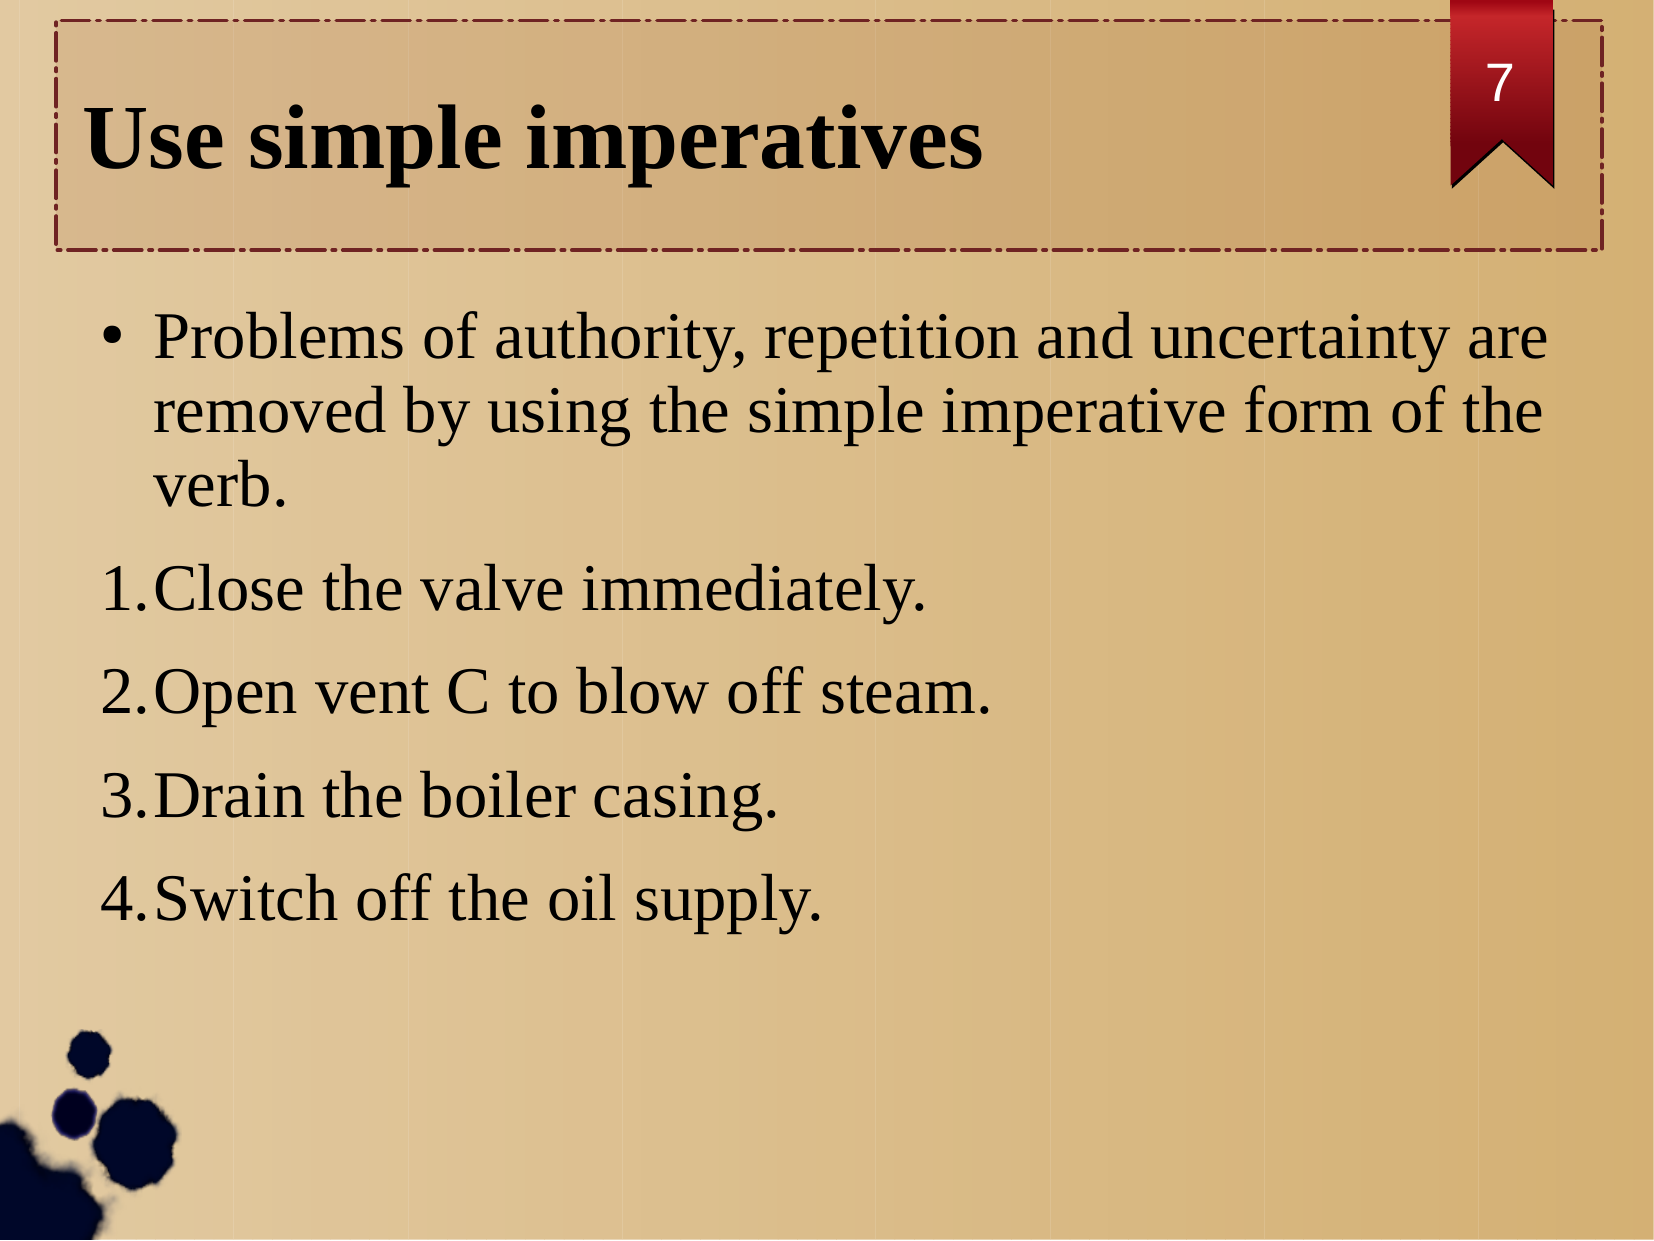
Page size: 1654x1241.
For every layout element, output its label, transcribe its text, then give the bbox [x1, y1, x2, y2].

list Problems of authority, repetition and uncertainty are removed by using the simple imperative form of the verb. Close the valve immediately. Open vent C to blow off steam. Drain the boiler casing. Switch off the oil supply. [82, 299, 1571, 1019]
title Use simple imperatives [82, 47, 1412, 229]
text_box 7 [1455, 45, 1546, 121]
